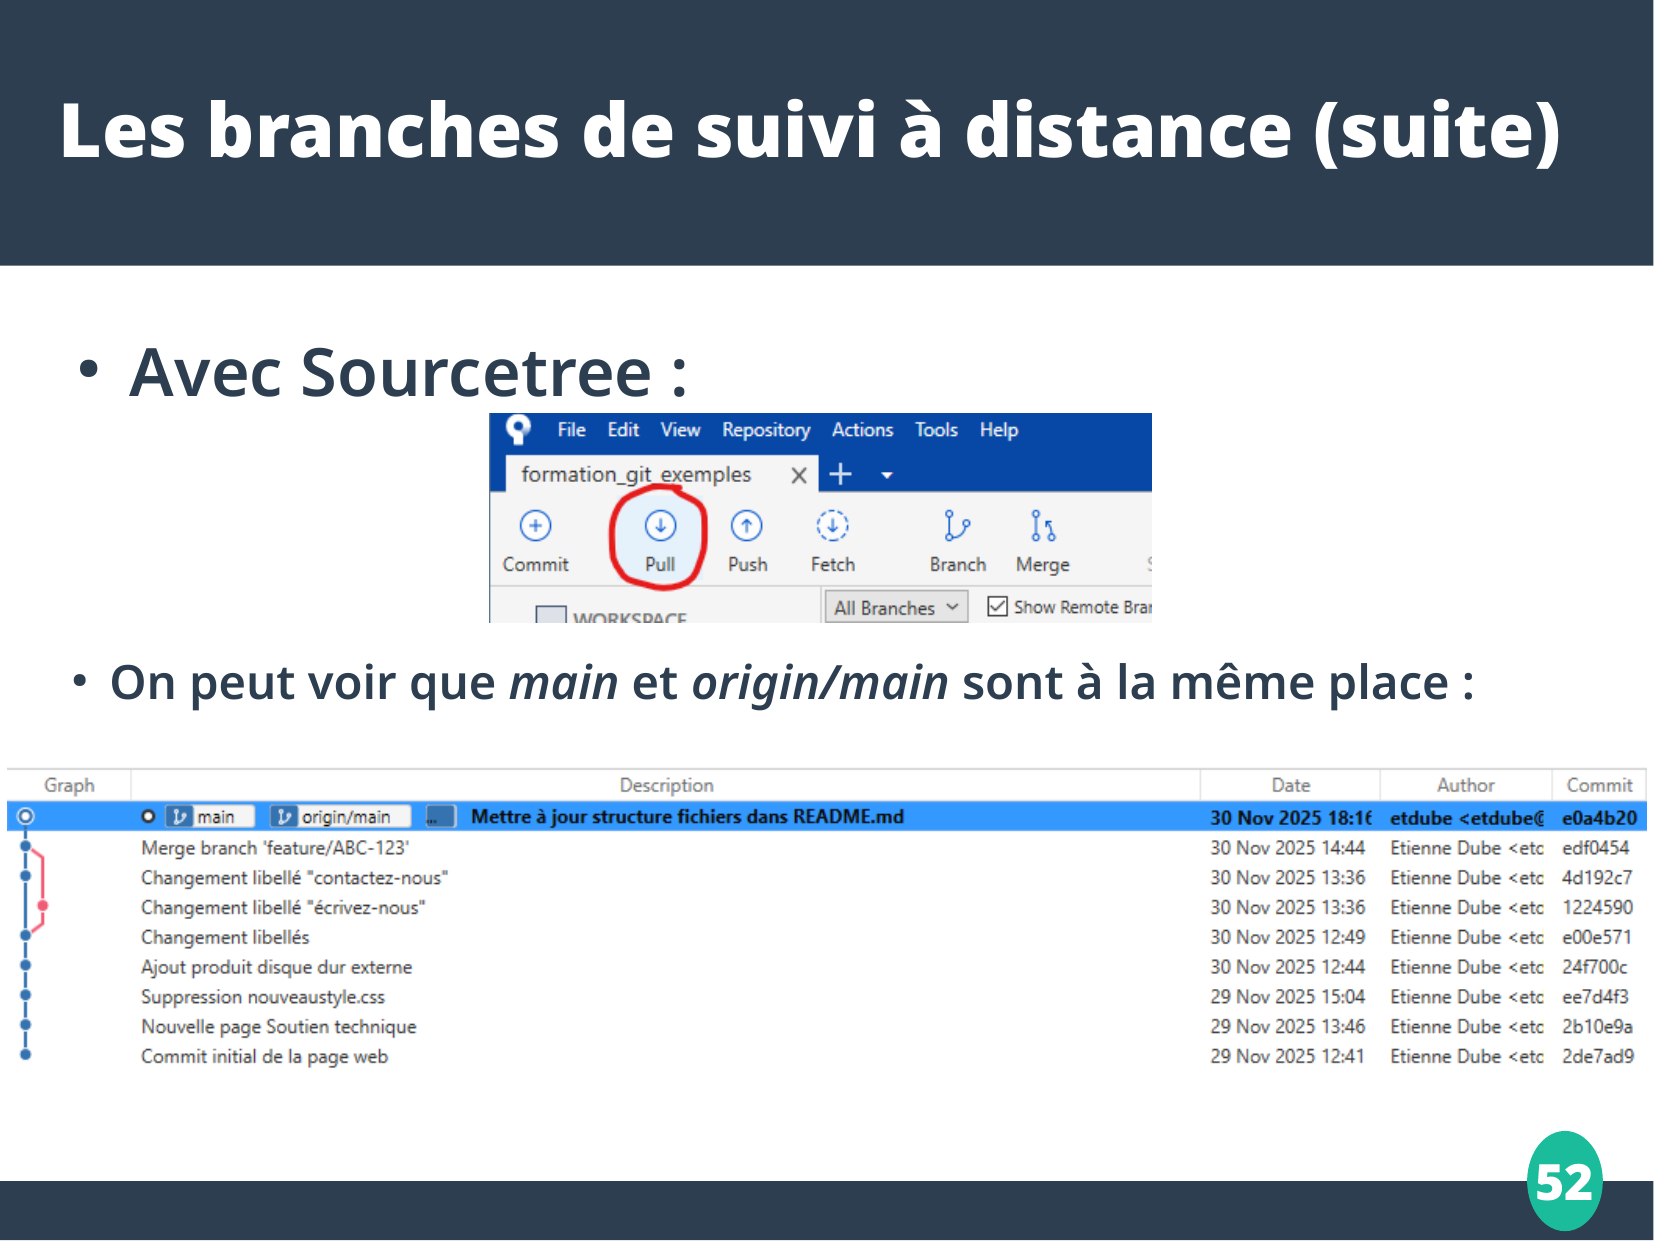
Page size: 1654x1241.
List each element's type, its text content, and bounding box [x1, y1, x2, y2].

title Les branches de suivi à distance (suite) [59, 49, 1595, 207]
list Avec Sourcetree : [59, 324, 1595, 443]
picture [489, 413, 1152, 623]
picture [7, 767, 1647, 1093]
list On peut voir que main et origin/main sont à la même place : [59, 649, 1595, 768]
